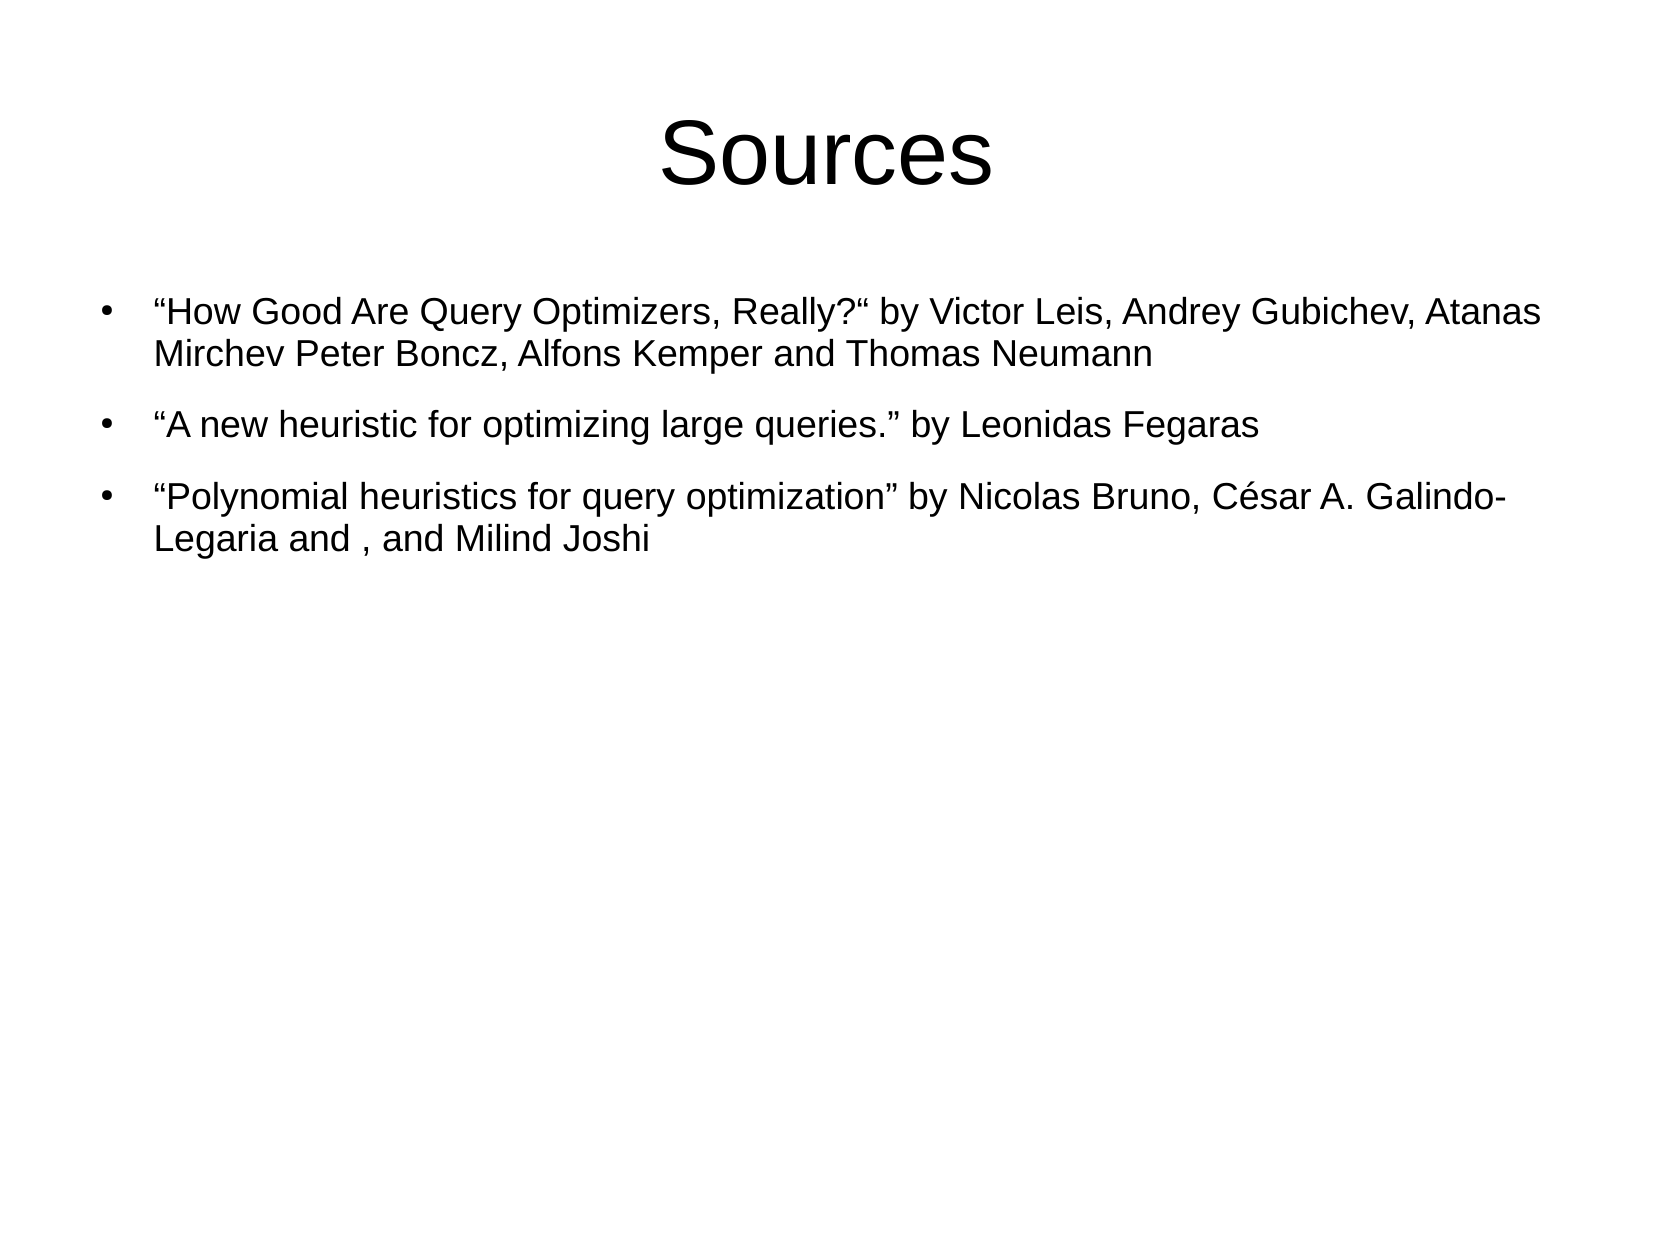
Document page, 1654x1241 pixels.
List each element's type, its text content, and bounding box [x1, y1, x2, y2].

list “How Good Are Query Optimizers, Really?“ by Victor Leis, Andrey Gubichev, Atanas Mirchev Peter Boncz, Alfons Kemper and Thomas Neumann “A new heuristic for optimizing large queries.” by Leonidas Fegaras “Polynomial heuristics for query optimization” by Nicolas Bruno, César A. Galindo-Legaria and , and Milind Joshi [82, 290, 1571, 1010]
title Sources [82, 49, 1571, 257]
